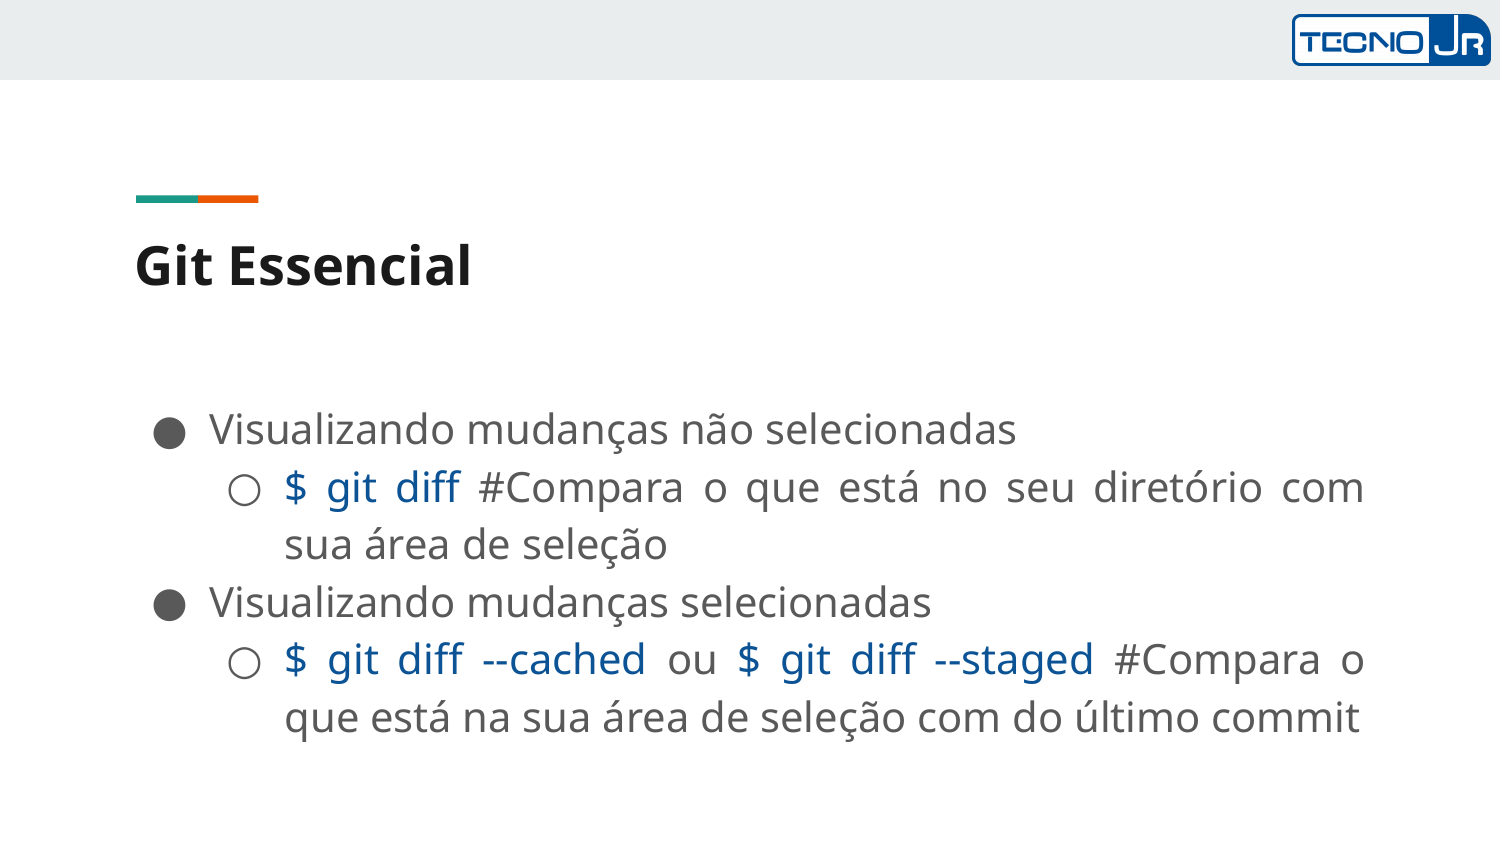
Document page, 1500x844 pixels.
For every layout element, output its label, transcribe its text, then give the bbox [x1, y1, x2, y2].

title Git Essencial [119, 216, 1381, 305]
picture [1292, 14, 1491, 66]
list Visualizando mudanças não selecionadas $ git diff #Compara o que está no seu diretório com sua área de seleção Visualizando mudanças selecionadas $ git diff --cached ou $ git diff --staged #Compara o que está na sua área de seleção com do último commit [119, 341, 1381, 796]
